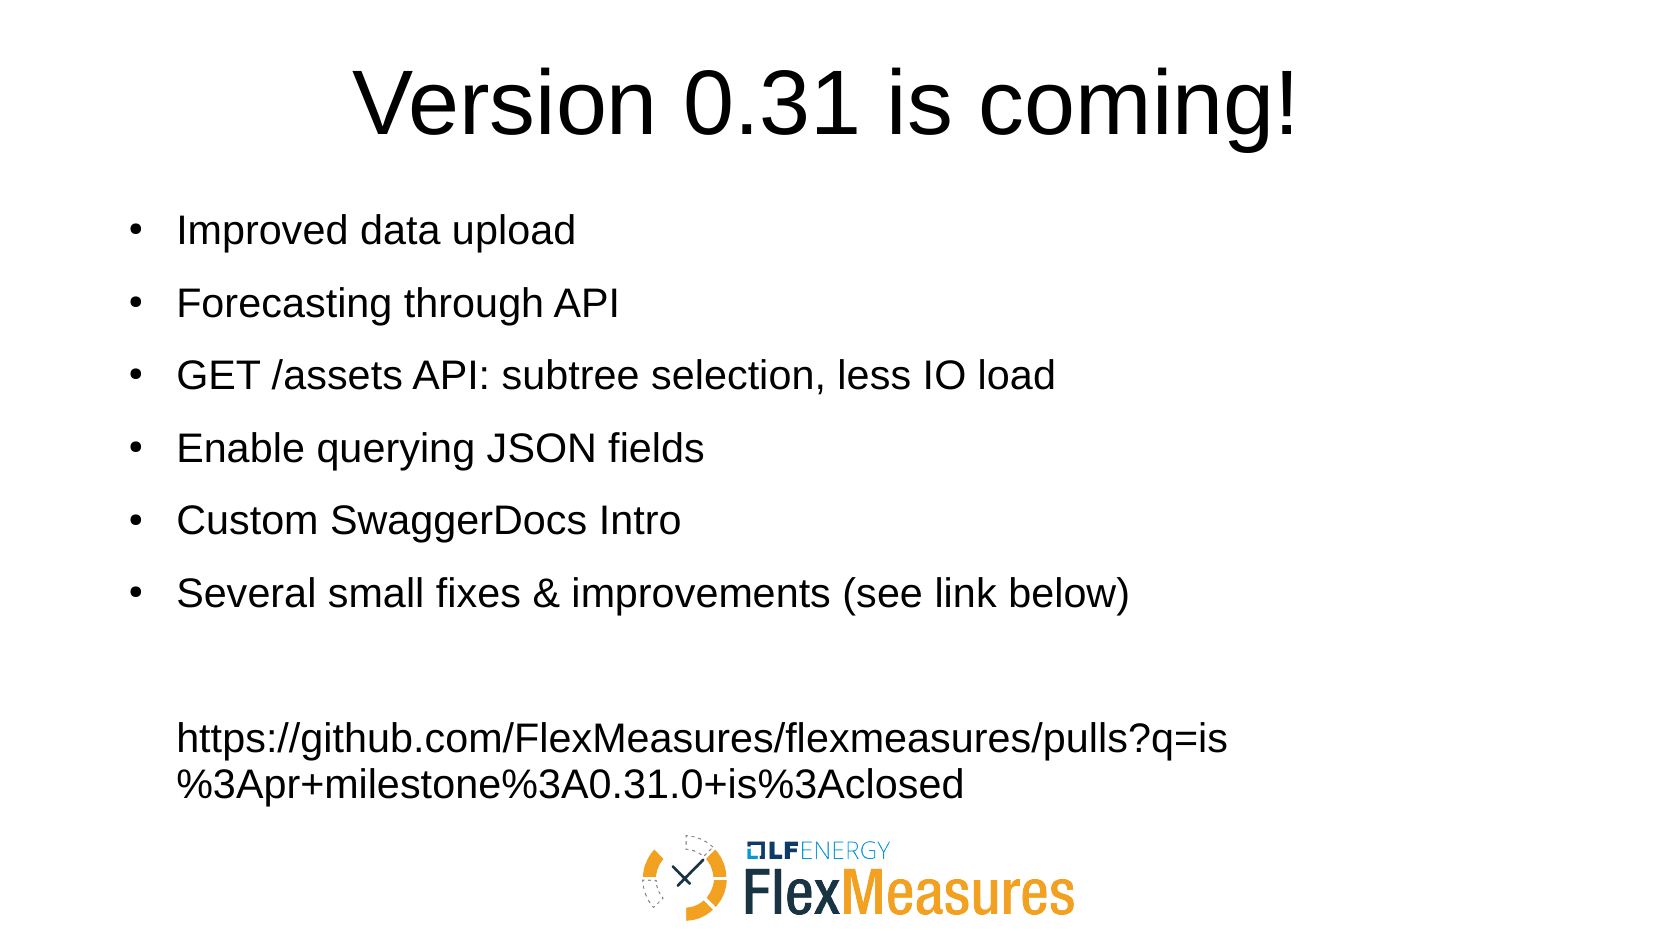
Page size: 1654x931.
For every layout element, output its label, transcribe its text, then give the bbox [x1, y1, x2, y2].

list Improved data upload Forecasting through API GET /assets API: subtree selection, less IO load Enable querying JSON fields Custom SwaggerDocs Intro Several small fixes & improvements (see link below) https://github.com/FlexMeasures/flexmeasures/pulls?q=is%3Apr+milestone%3A0.31.0+is%3Aclosed [112, 207, 1538, 808]
picture [642, 835, 1074, 921]
title Version 0.31 is coming! [82, 25, 1571, 181]
